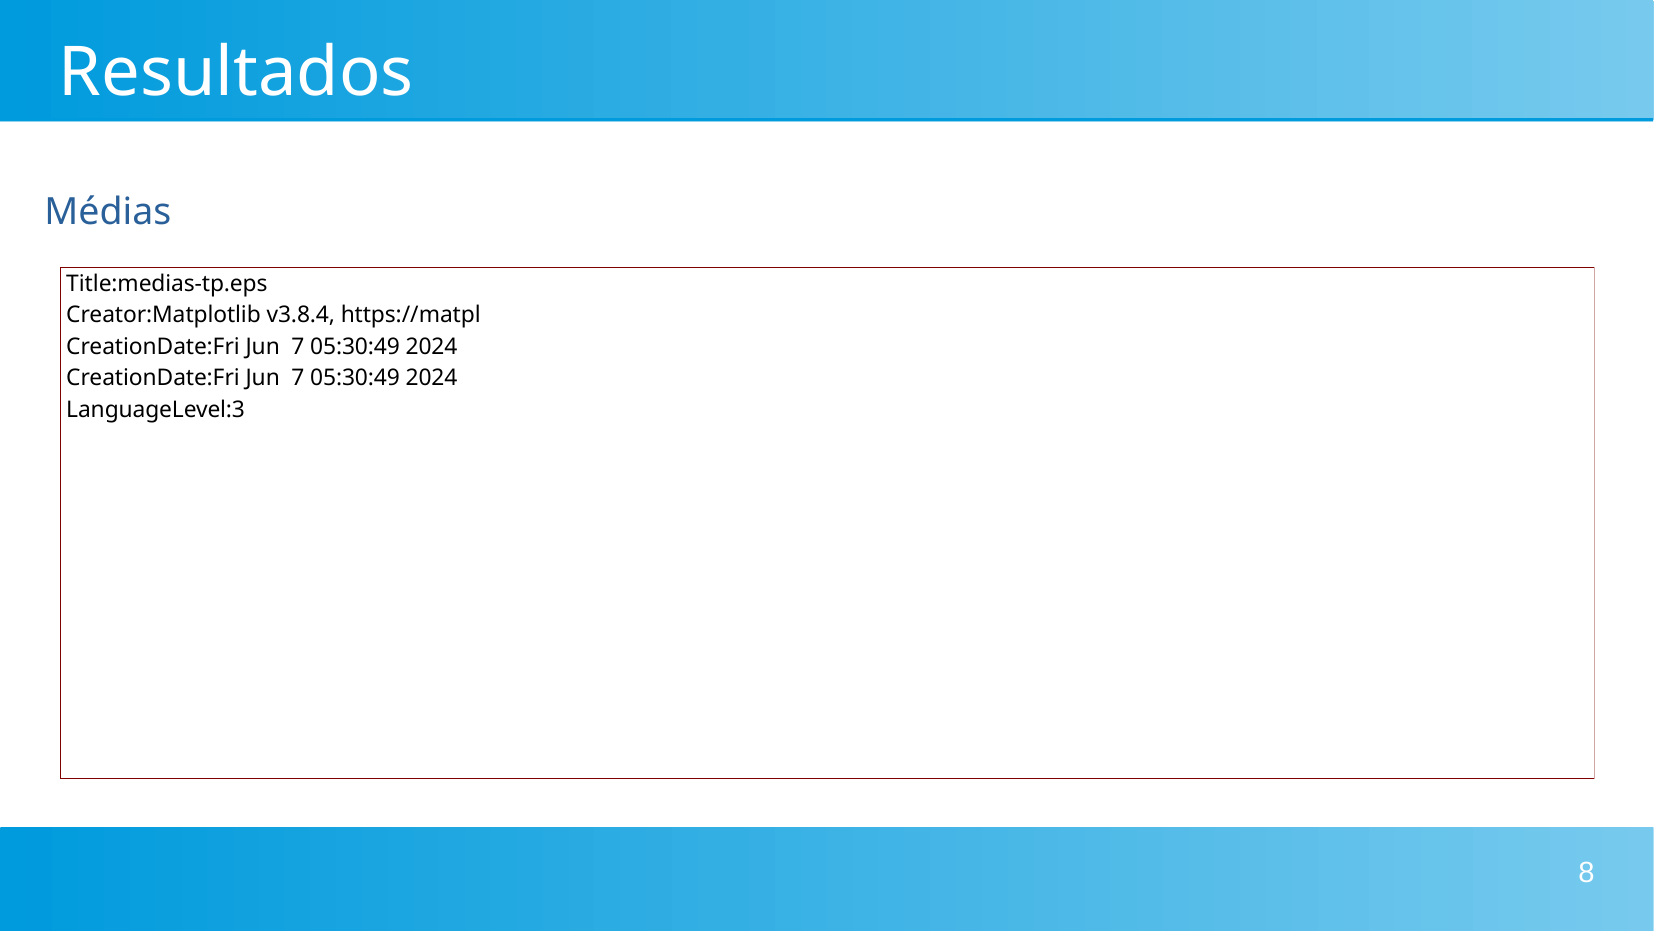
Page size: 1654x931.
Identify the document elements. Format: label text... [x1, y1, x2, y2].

text_box Médias [29, 177, 186, 244]
title Resultados [59, 21, 1595, 116]
picture [59, 265, 1595, 779]
